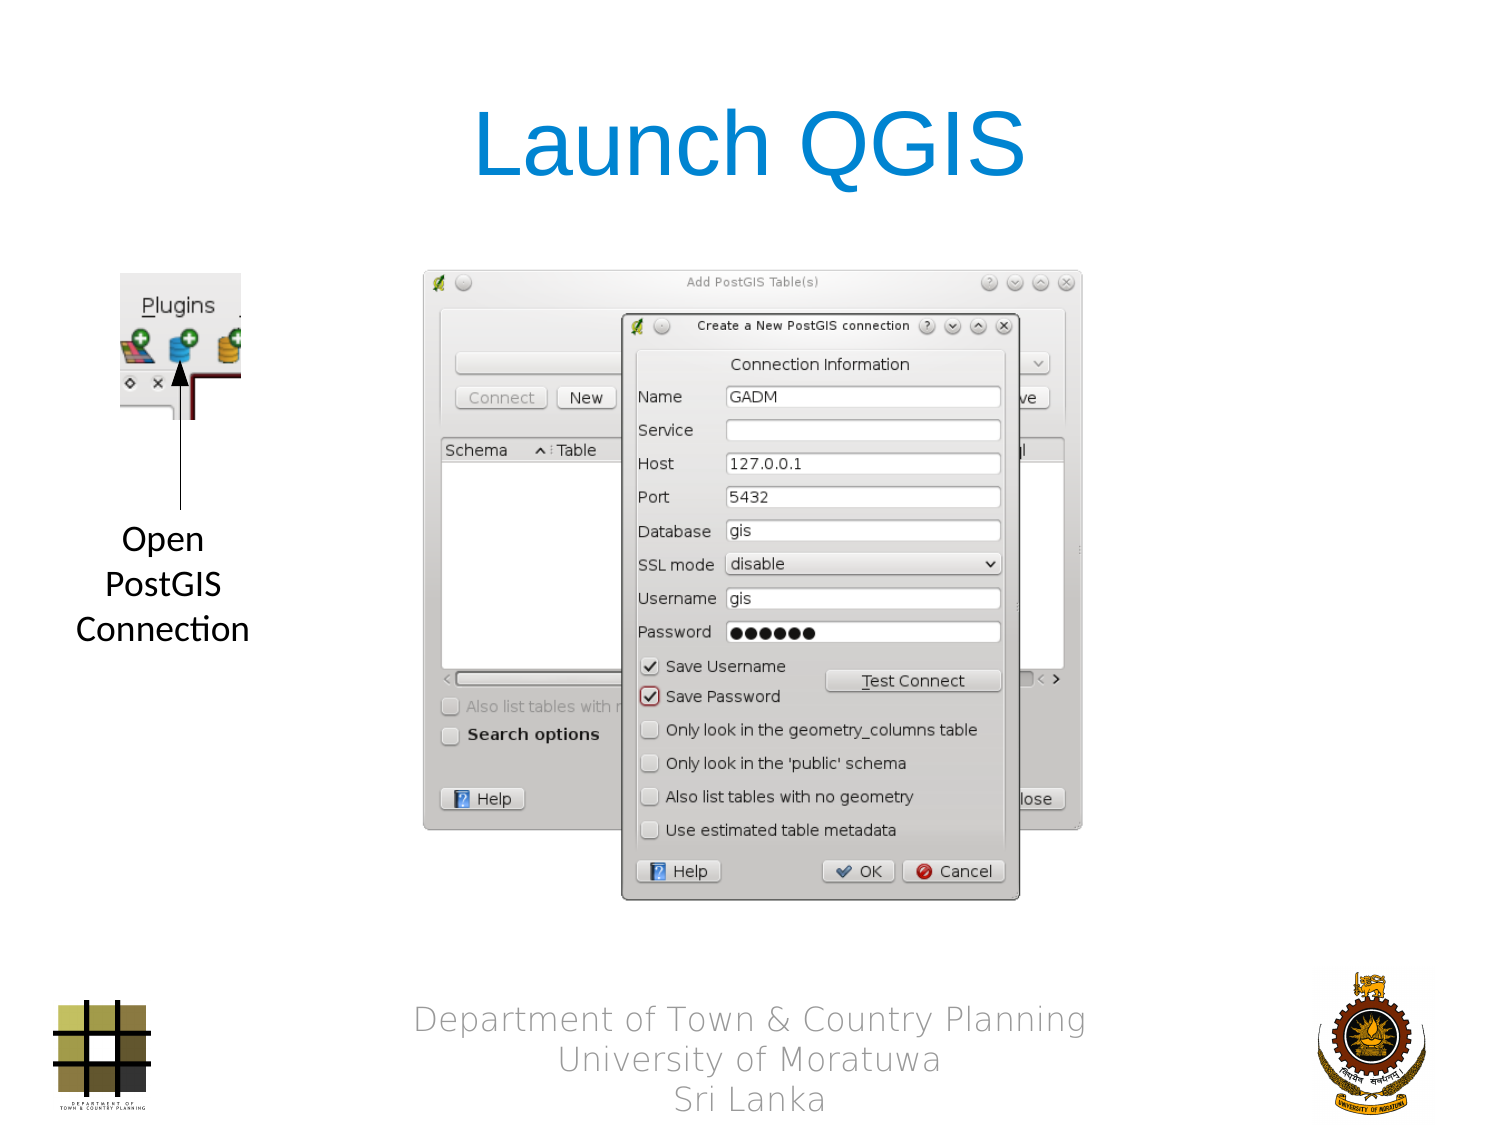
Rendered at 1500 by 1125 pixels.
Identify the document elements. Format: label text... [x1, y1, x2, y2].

picture [120, 273, 241, 420]
text_box Open PostGIS Connection [61, 506, 304, 657]
title Launch QGIS [75, 45, 1426, 233]
picture [1312, 966, 1435, 1125]
picture [404, 262, 1096, 915]
picture [53, 1000, 151, 1110]
